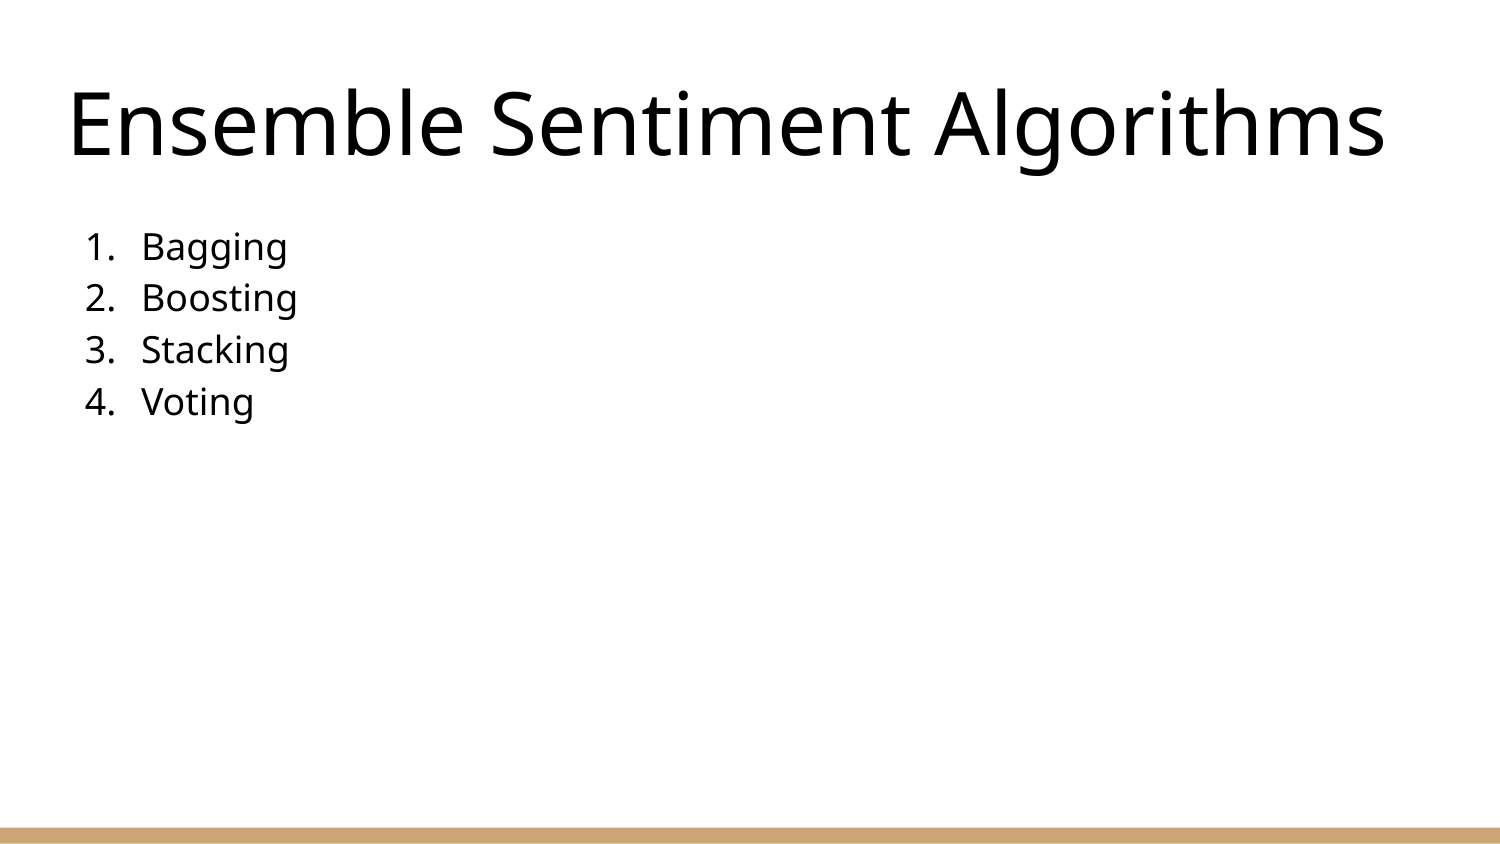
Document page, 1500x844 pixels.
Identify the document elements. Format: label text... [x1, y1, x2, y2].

title Ensemble Sentiment Algorithms [51, 51, 1449, 189]
list Bagging Boosting Stacking Voting [51, 200, 1449, 752]
